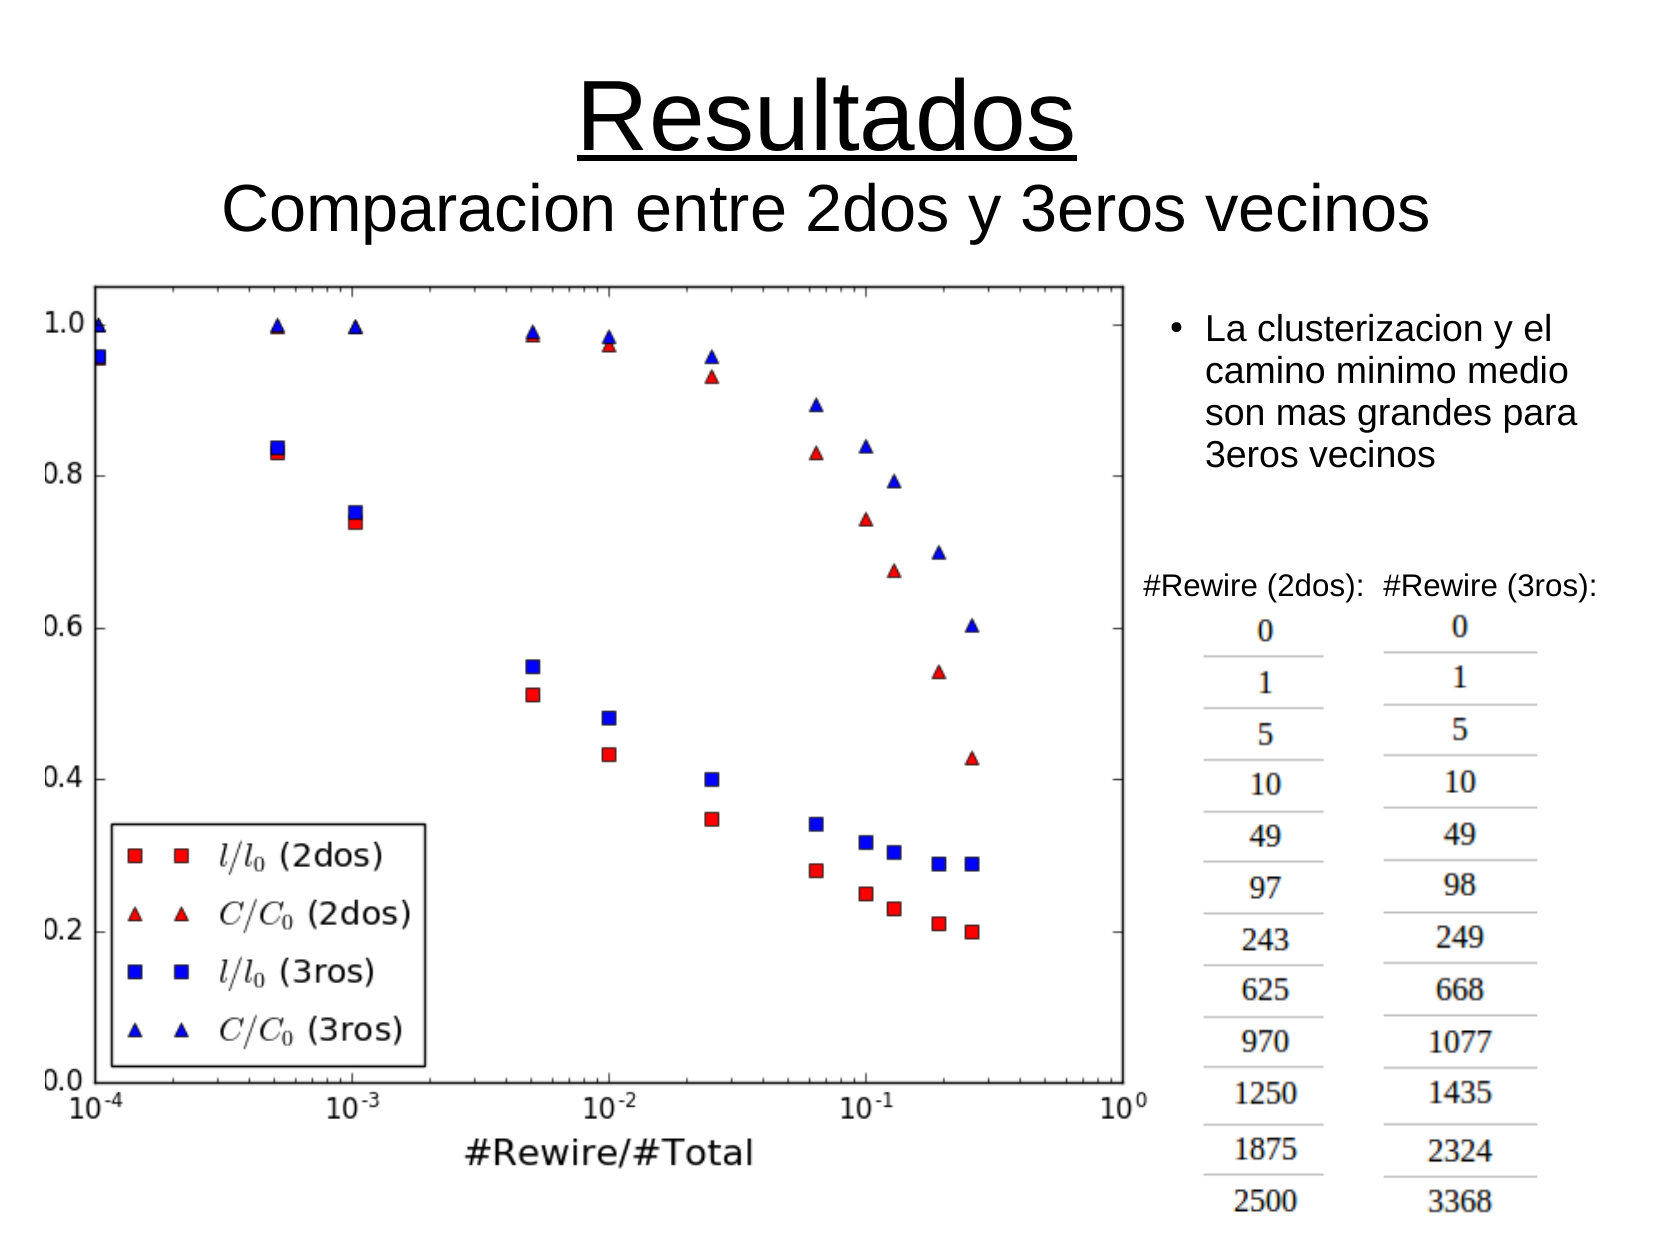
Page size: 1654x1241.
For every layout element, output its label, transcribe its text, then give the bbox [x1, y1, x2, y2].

picture [1383, 660, 1538, 1215]
picture [1203, 660, 1324, 1216]
picture [45, 270, 1156, 1182]
text_box La clusterizacion y el camino minimo medio son mas grandes para 3eros vecinos [1155, 300, 1621, 483]
text_box #Rewire (2dos): [1128, 561, 1368, 660]
title Resultados Comparacion entre 2dos y 3eros vecinos [82, 49, 1571, 257]
text_box #Rewire (3ros): [1368, 561, 1654, 660]
